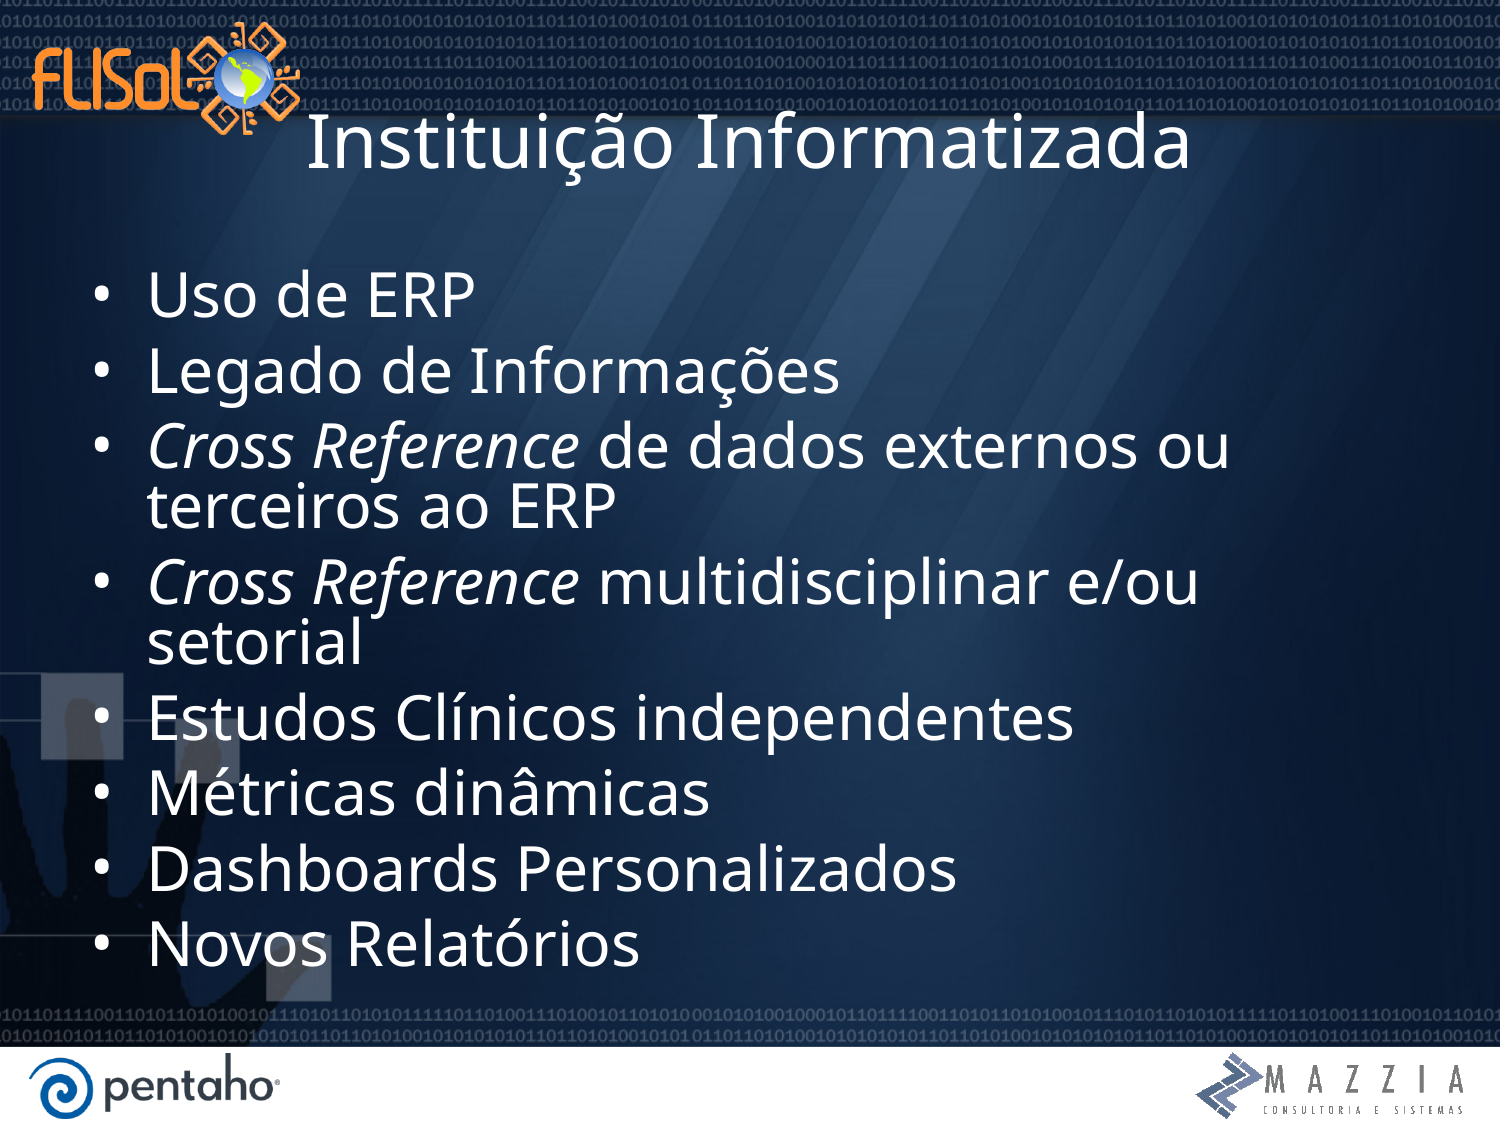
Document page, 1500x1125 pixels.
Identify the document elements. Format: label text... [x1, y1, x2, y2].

picture [1195, 1052, 1463, 1119]
title Instituição Informatizada [75, 45, 1426, 233]
list Uso de ERP Legado de Informações Cross Reference de dados externos ou terceiros ao ERP Cross Reference multidisciplinar e/ou setorial Estudos Clínicos independentes Métricas dinâmicas Dashboards Personalizados Novos Relatórios [75, 262, 1426, 1005]
picture [0, 0, 1500, 1046]
picture [29, 1053, 280, 1119]
